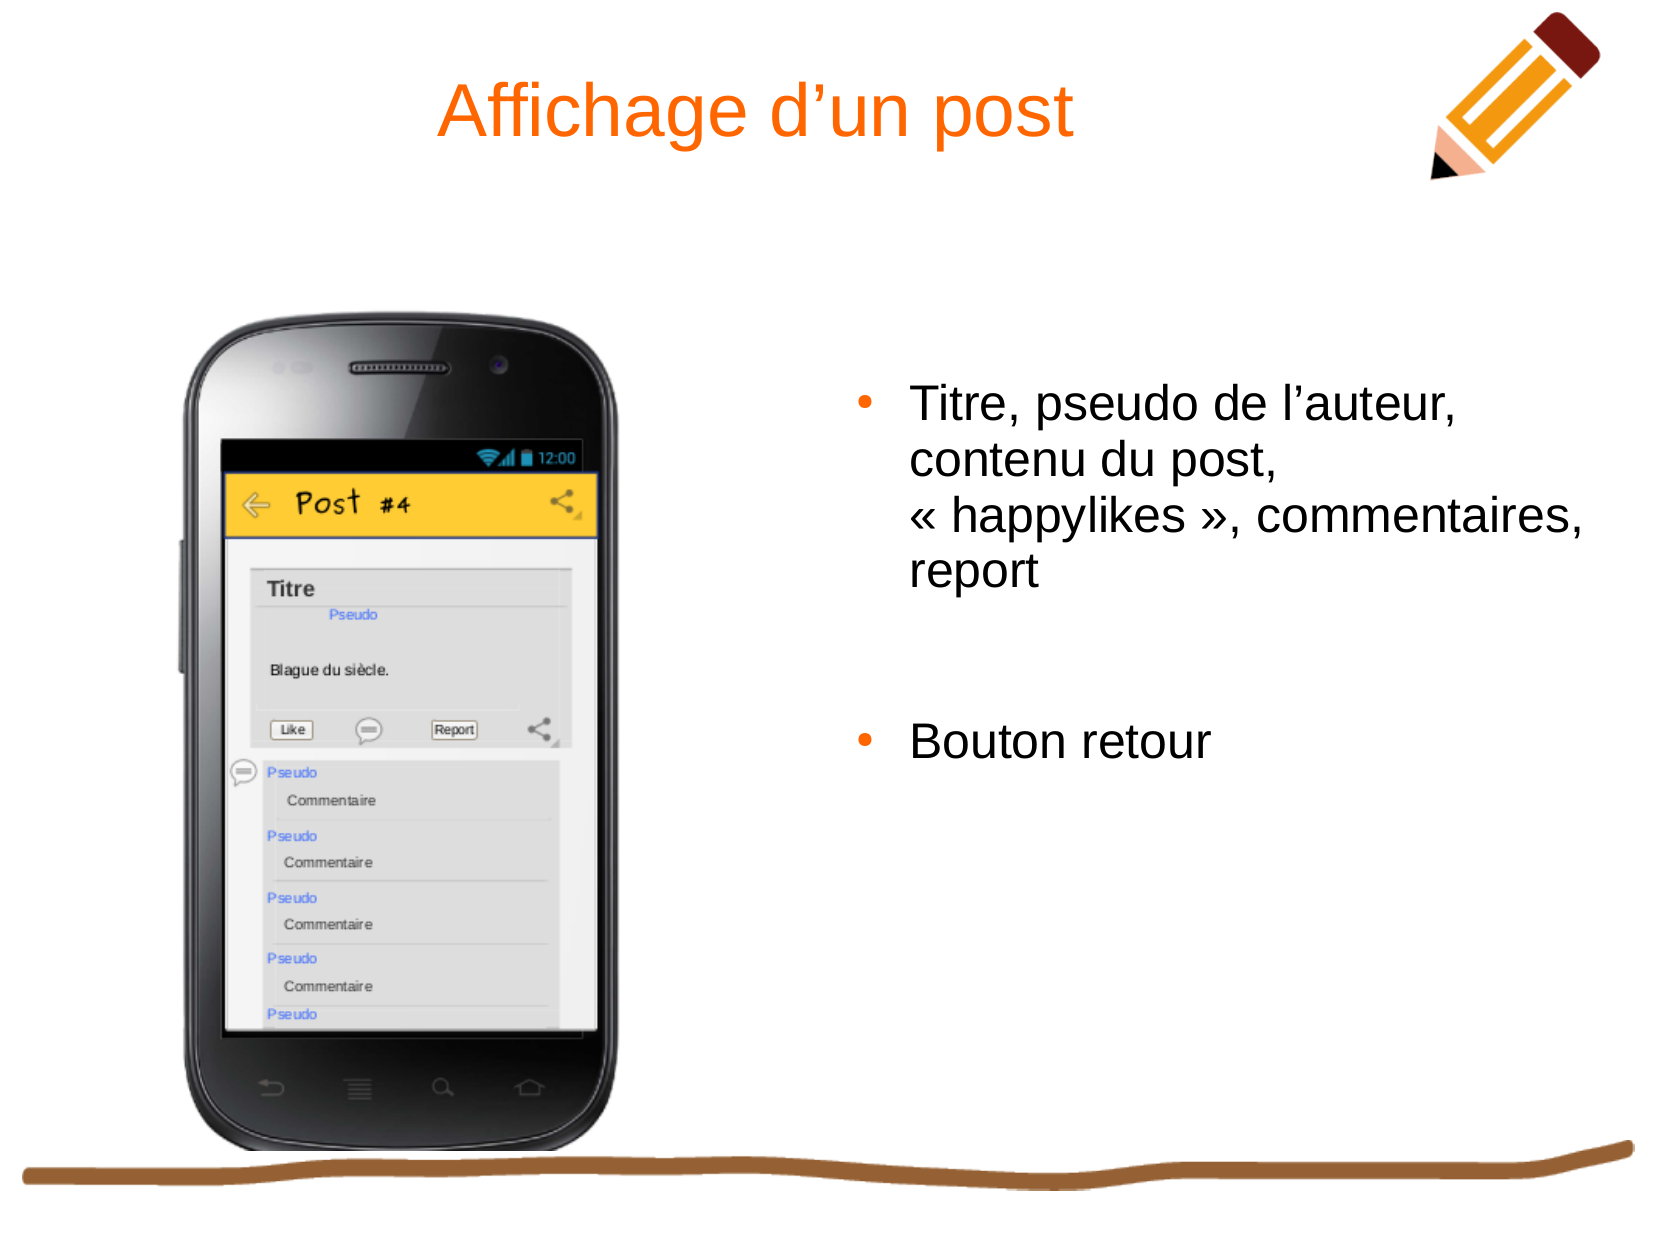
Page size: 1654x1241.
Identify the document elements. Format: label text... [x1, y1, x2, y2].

picture [1430, 12, 1601, 181]
list Titre, pseudo de l’auteur, contenu du post, « happylikes », commentaires, report Bouton retour [838, 290, 1619, 1122]
title Affichage d’un post [82, 49, 1430, 172]
picture [22, 307, 1635, 1191]
